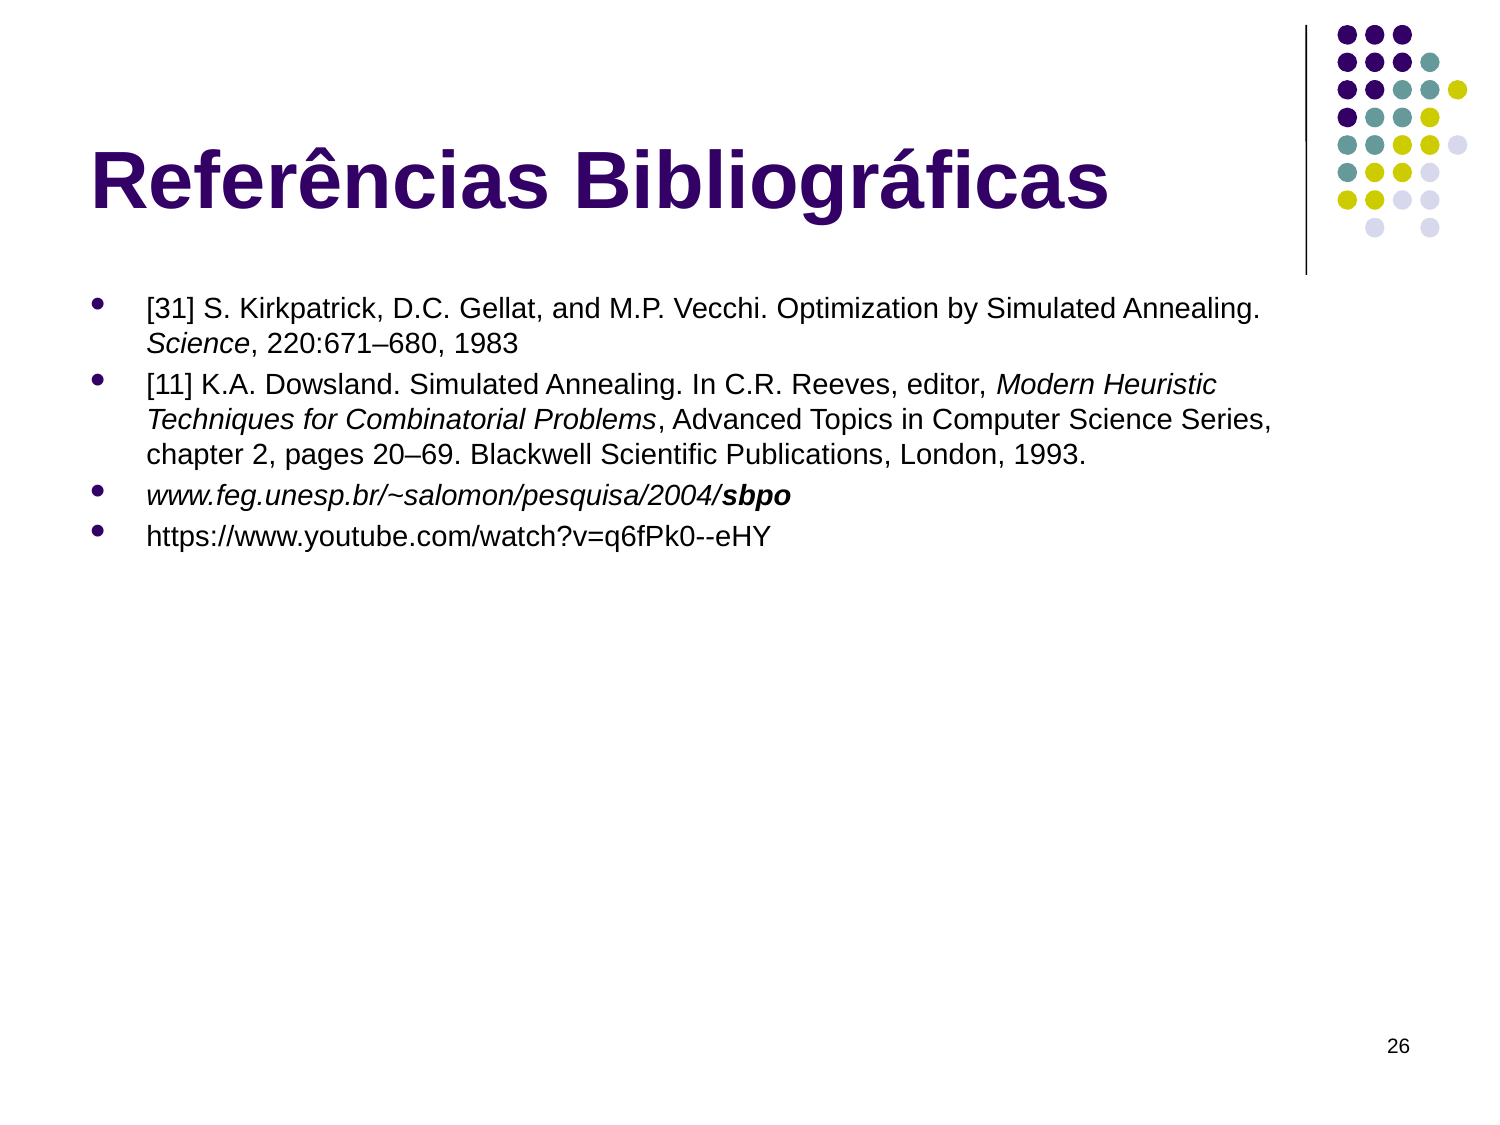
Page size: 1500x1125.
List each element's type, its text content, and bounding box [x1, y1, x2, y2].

list [31] S. Kirkpatrick, D.C. Gellat, and M.P. Vecchi. Optimization by Simulated Annealing. Science, 220:671–680, 1983 [11] K.A. Dowsland. Simulated Annealing. In C.R. Reeves, editor, Modern Heuristic Techniques for Combinatorial Problems, Advanced Topics in Computer Science Series, chapter 2, pages 20–69. Blackwell Scientific Publications, London, 1993. www.feg.unesp.br/~salomon/pesquisa/2004/sbpo https://www.youtube.com/watch?v=q6fPk0--eHY [75, 282, 1425, 1006]
title Referências Bibliográficas [75, 20, 1313, 233]
slide_number <número> [1074, 1025, 1425, 1100]
